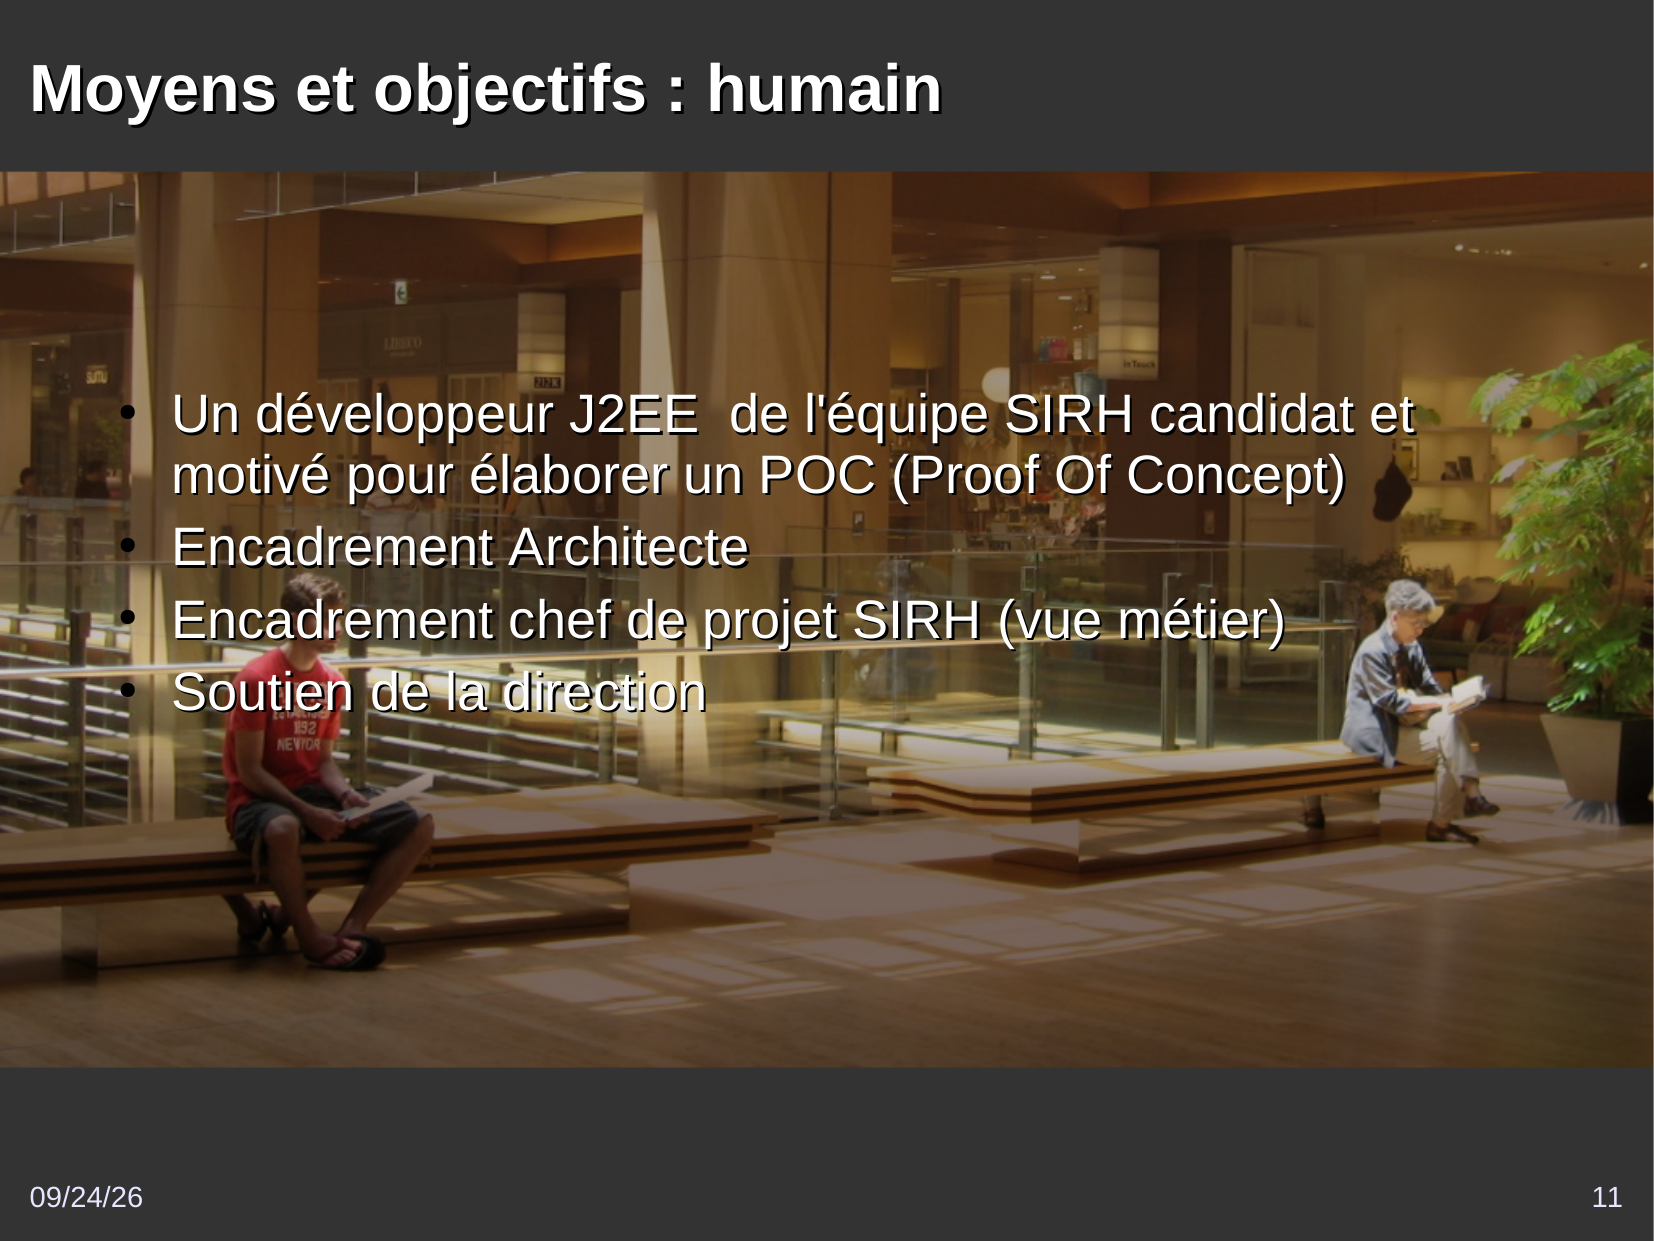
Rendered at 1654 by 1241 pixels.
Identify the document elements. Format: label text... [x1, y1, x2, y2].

picture [0, 0, 1654, 1241]
title Moyens et objectifs : humain [29, 0, 1506, 178]
list Un développeur J2EE de l'équipe SIRH candidat et motivé pour élaborer un POC (Proof Of Concept) Encadrement Architecte Encadrement chef de projet SIRH (vue métier) Soutien de la direction [29, 383, 1506, 795]
